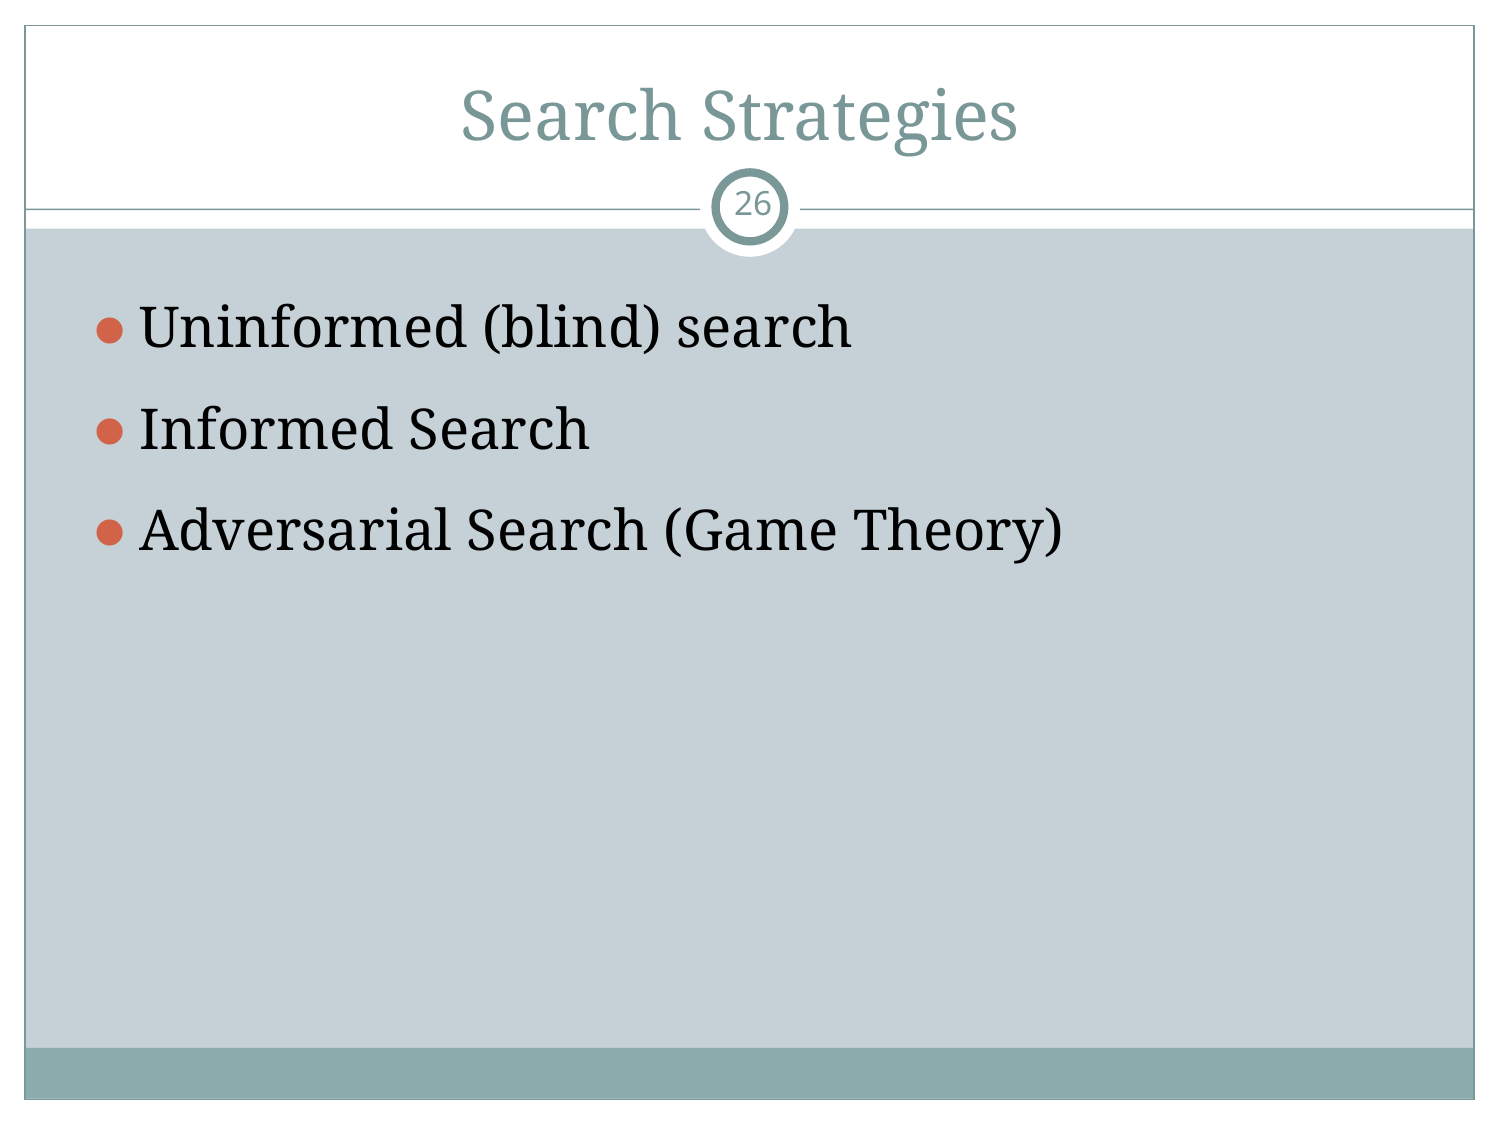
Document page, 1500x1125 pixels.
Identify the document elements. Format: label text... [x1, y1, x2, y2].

list Uninformed (blind) search Informed Search Adversarial Search (Game Theory) [49, 250, 1445, 1001]
slide_number <number> [715, 168, 791, 241]
title Search Strategies [49, 37, 1450, 162]
